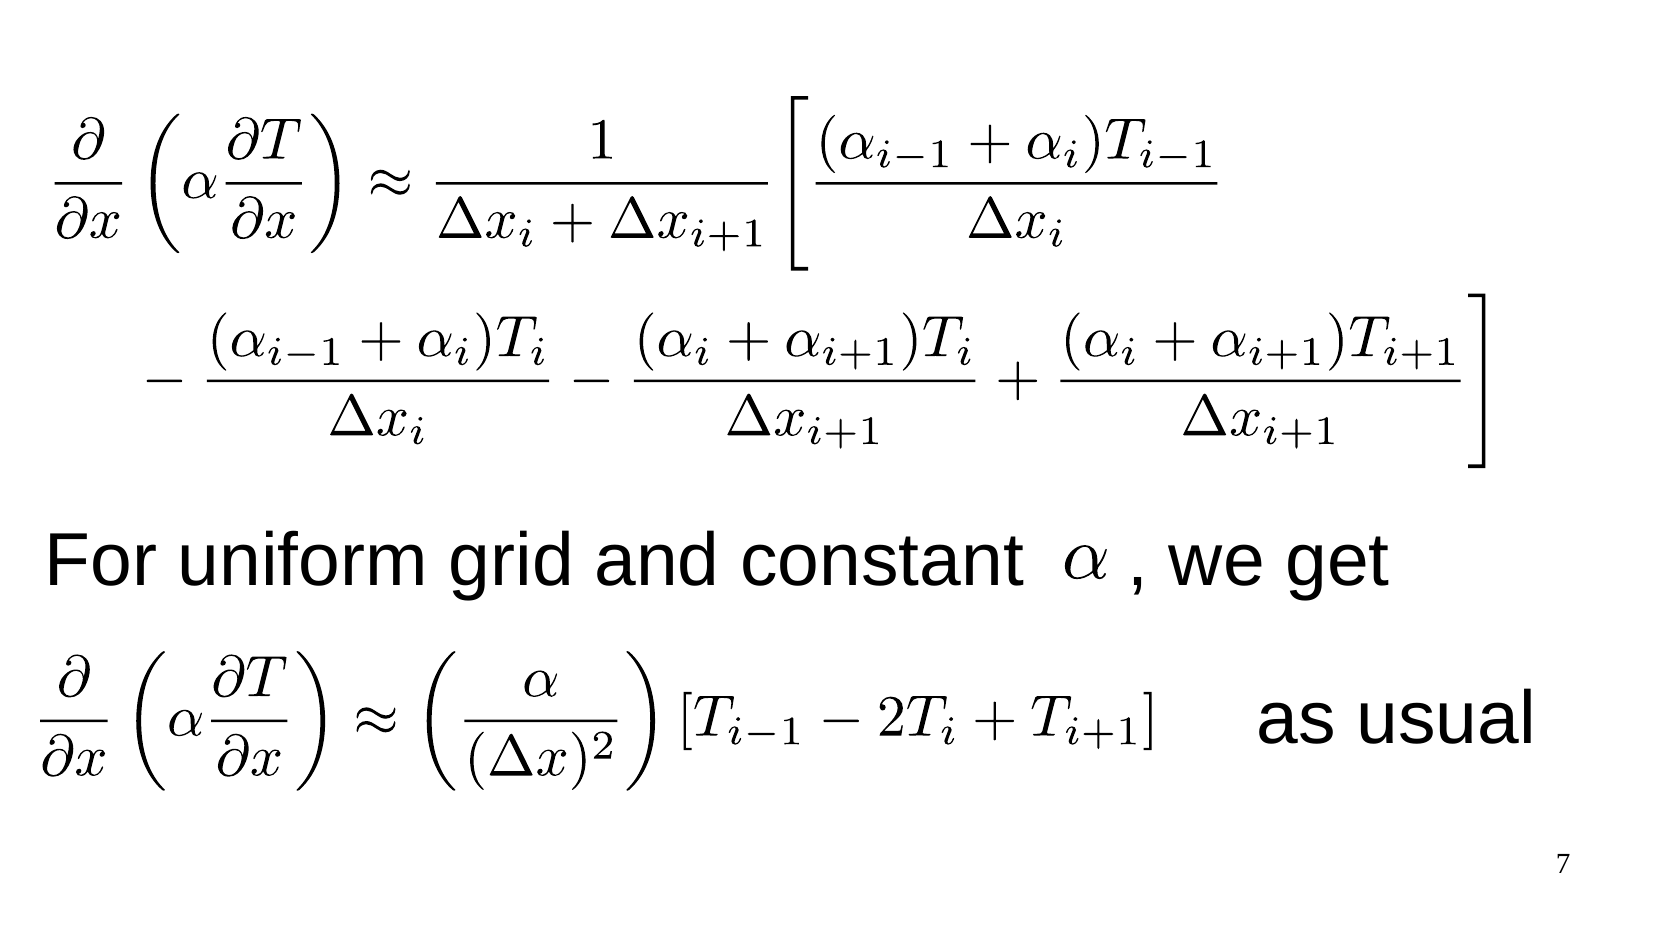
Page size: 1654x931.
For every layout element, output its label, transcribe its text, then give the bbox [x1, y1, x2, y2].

text_box as usual [1241, 668, 1587, 767]
text_box For uniform grid and constant , we get [30, 510, 1576, 609]
text_box [40, 651, 1159, 791]
text_box [54, 96, 1502, 469]
text_box [1061, 545, 1111, 580]
